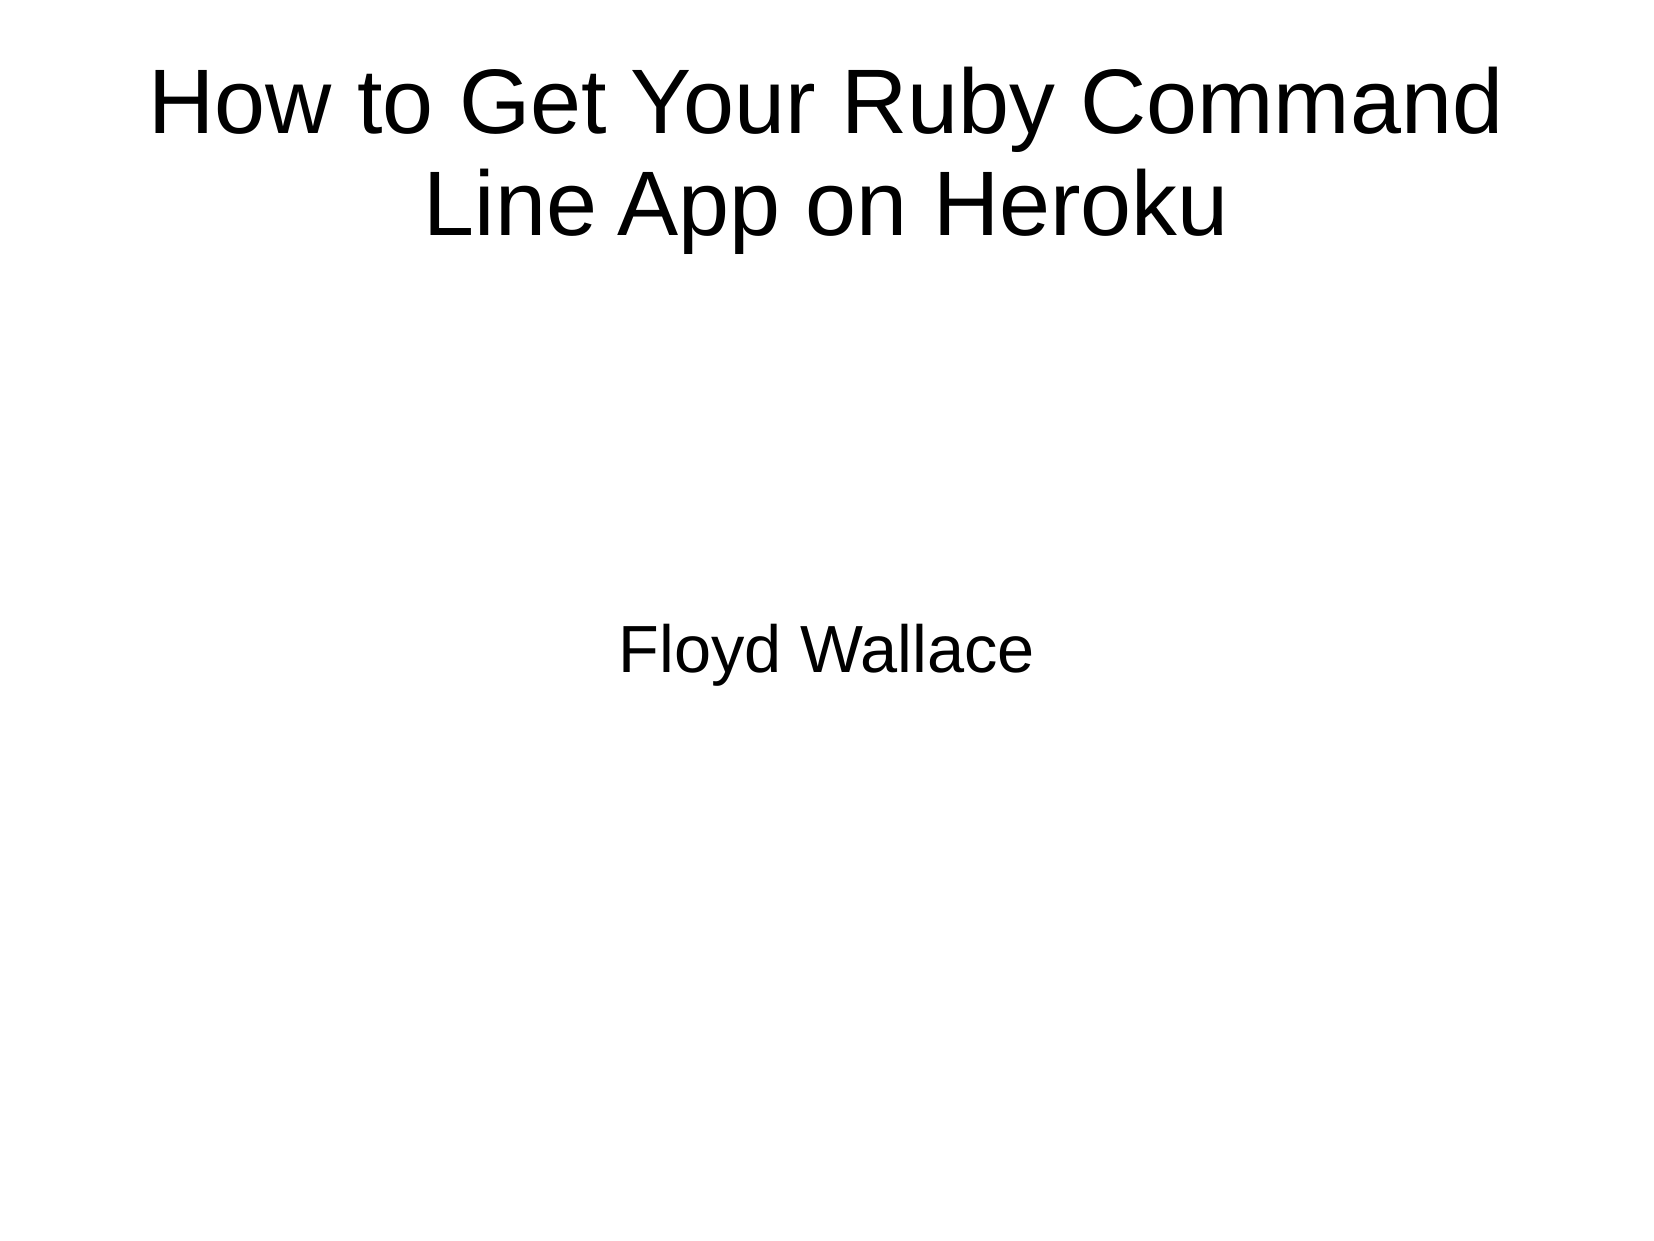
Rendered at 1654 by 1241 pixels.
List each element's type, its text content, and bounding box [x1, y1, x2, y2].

title How to Get Your Ruby Command Line App on Heroku [82, 49, 1571, 257]
subtitle Floyd Wallace [82, 290, 1571, 1010]
